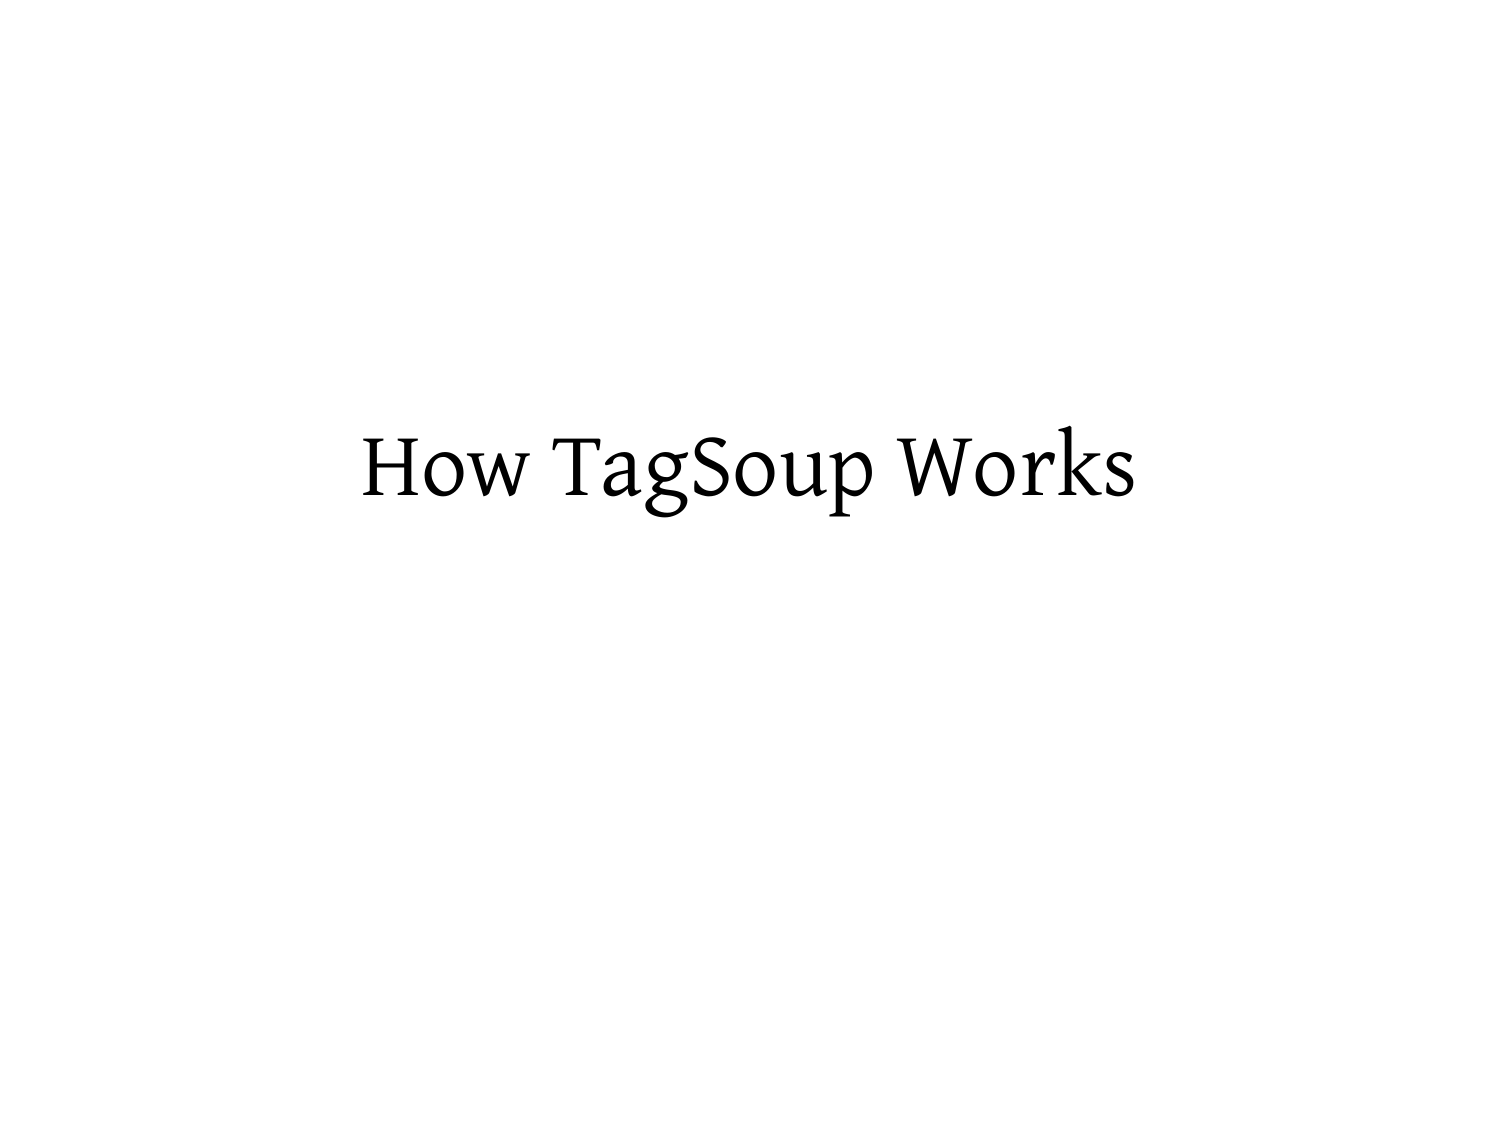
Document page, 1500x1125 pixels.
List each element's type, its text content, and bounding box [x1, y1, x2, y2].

title How TagSoup Works [112, 375, 1388, 563]
